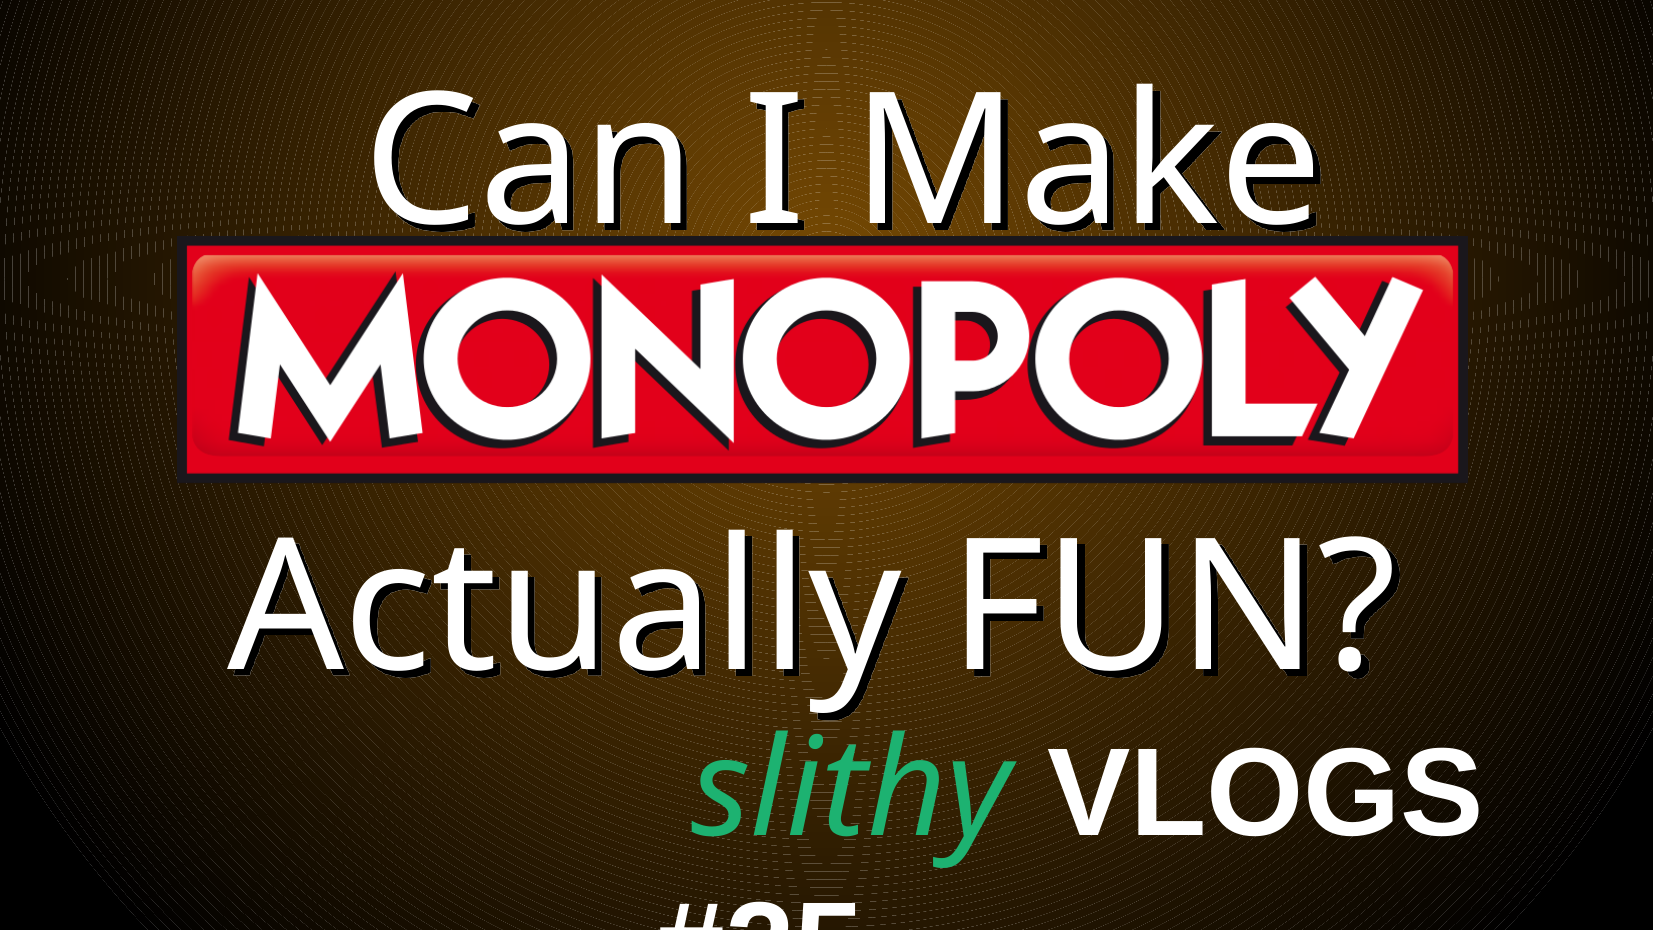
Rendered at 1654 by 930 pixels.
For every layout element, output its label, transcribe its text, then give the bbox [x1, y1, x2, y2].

title slithy VLOGS #25 [655, 774, 1647, 930]
text_box Actually FUN? [212, 466, 1433, 701]
picture [177, 236, 1468, 490]
text_box Can I Make [349, 20, 1272, 256]
